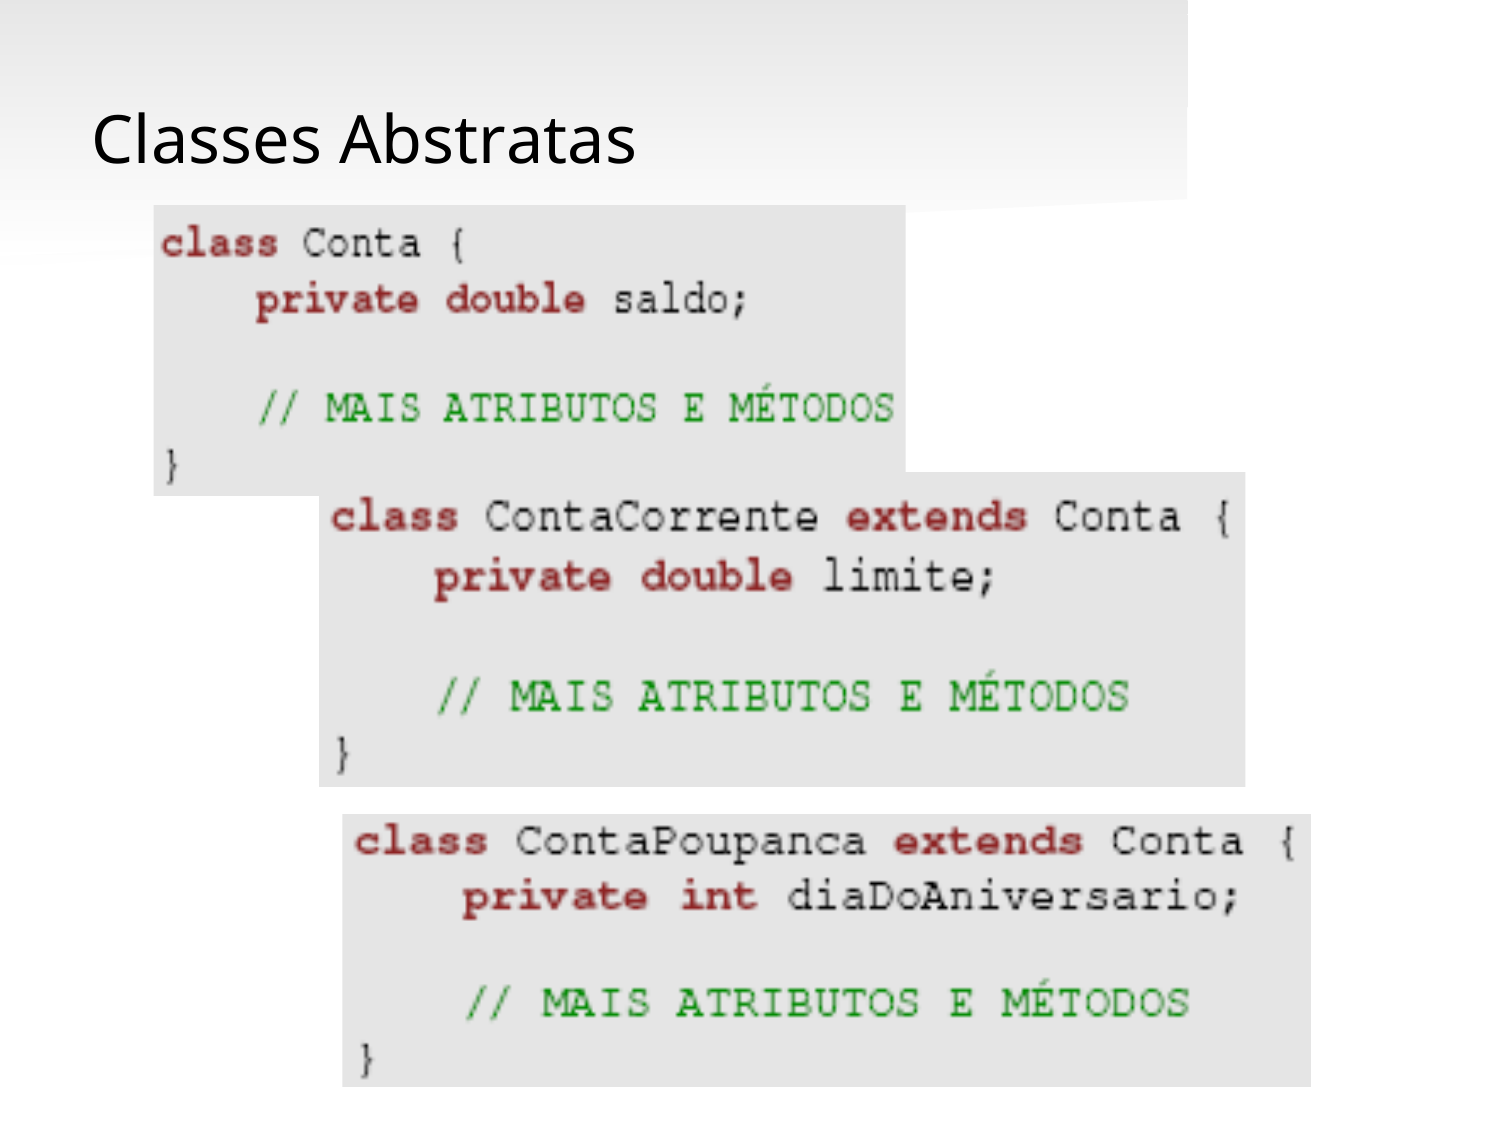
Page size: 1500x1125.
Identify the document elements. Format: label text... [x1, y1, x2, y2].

picture [342, 814, 1311, 1087]
title Classes Abstratas [76, 42, 1427, 231]
picture [153, 231, 1246, 787]
